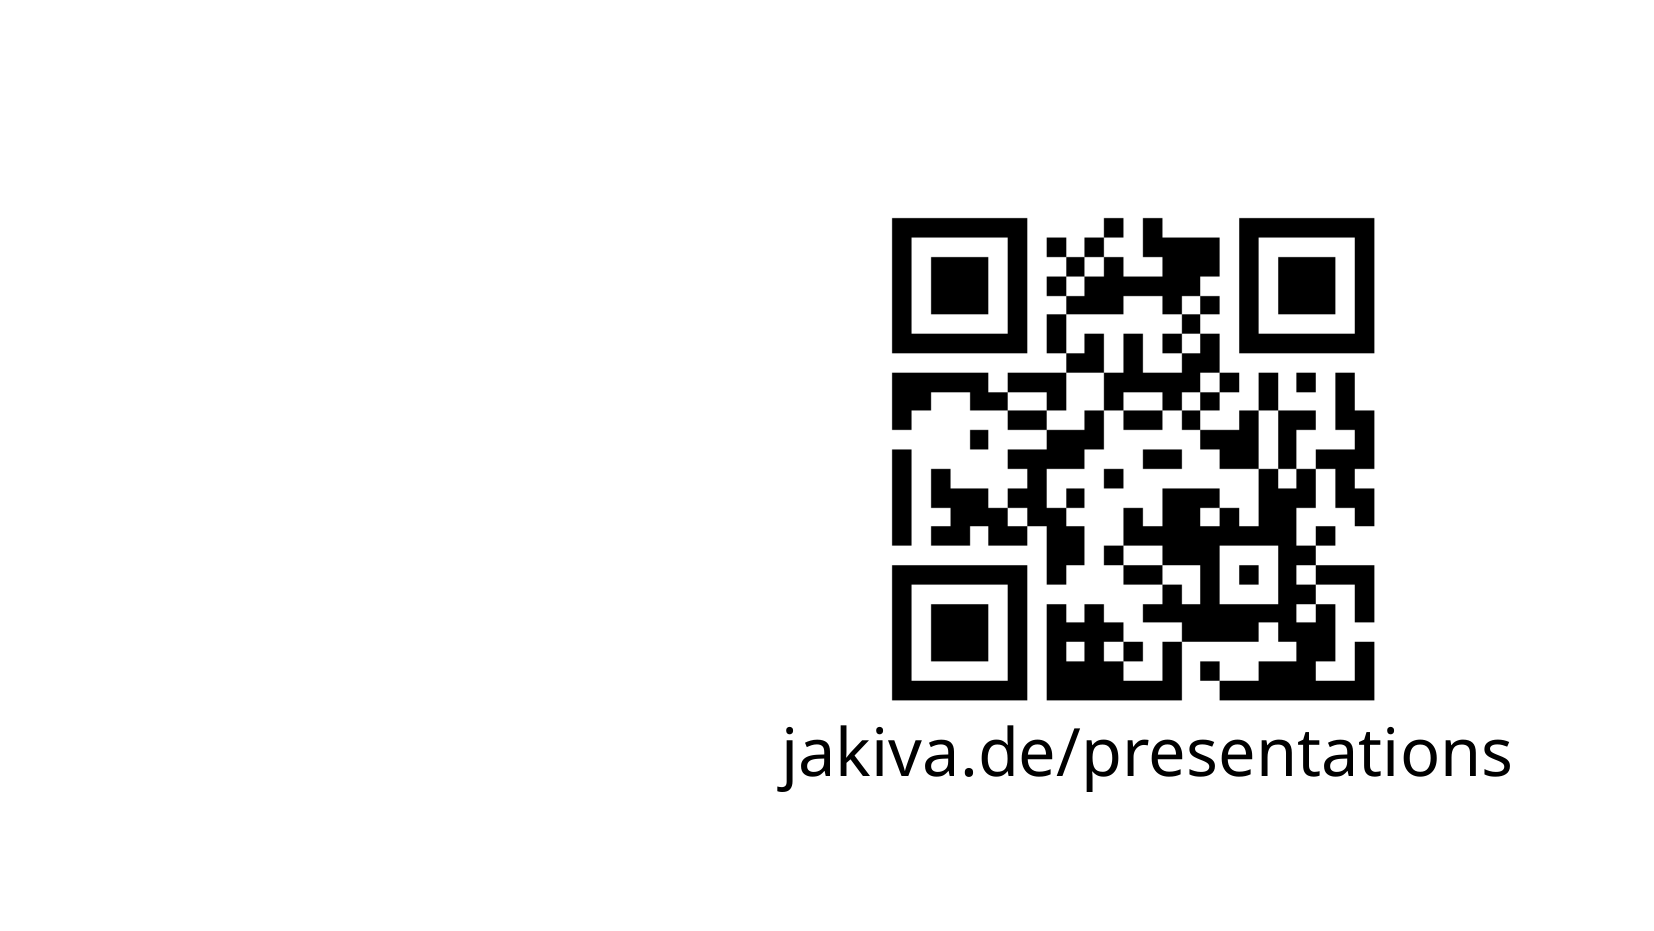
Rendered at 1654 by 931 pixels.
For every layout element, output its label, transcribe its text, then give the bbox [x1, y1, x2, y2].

text_box jakiva.de/presentations [766, 702, 1530, 798]
picture [874, 200, 1394, 720]
